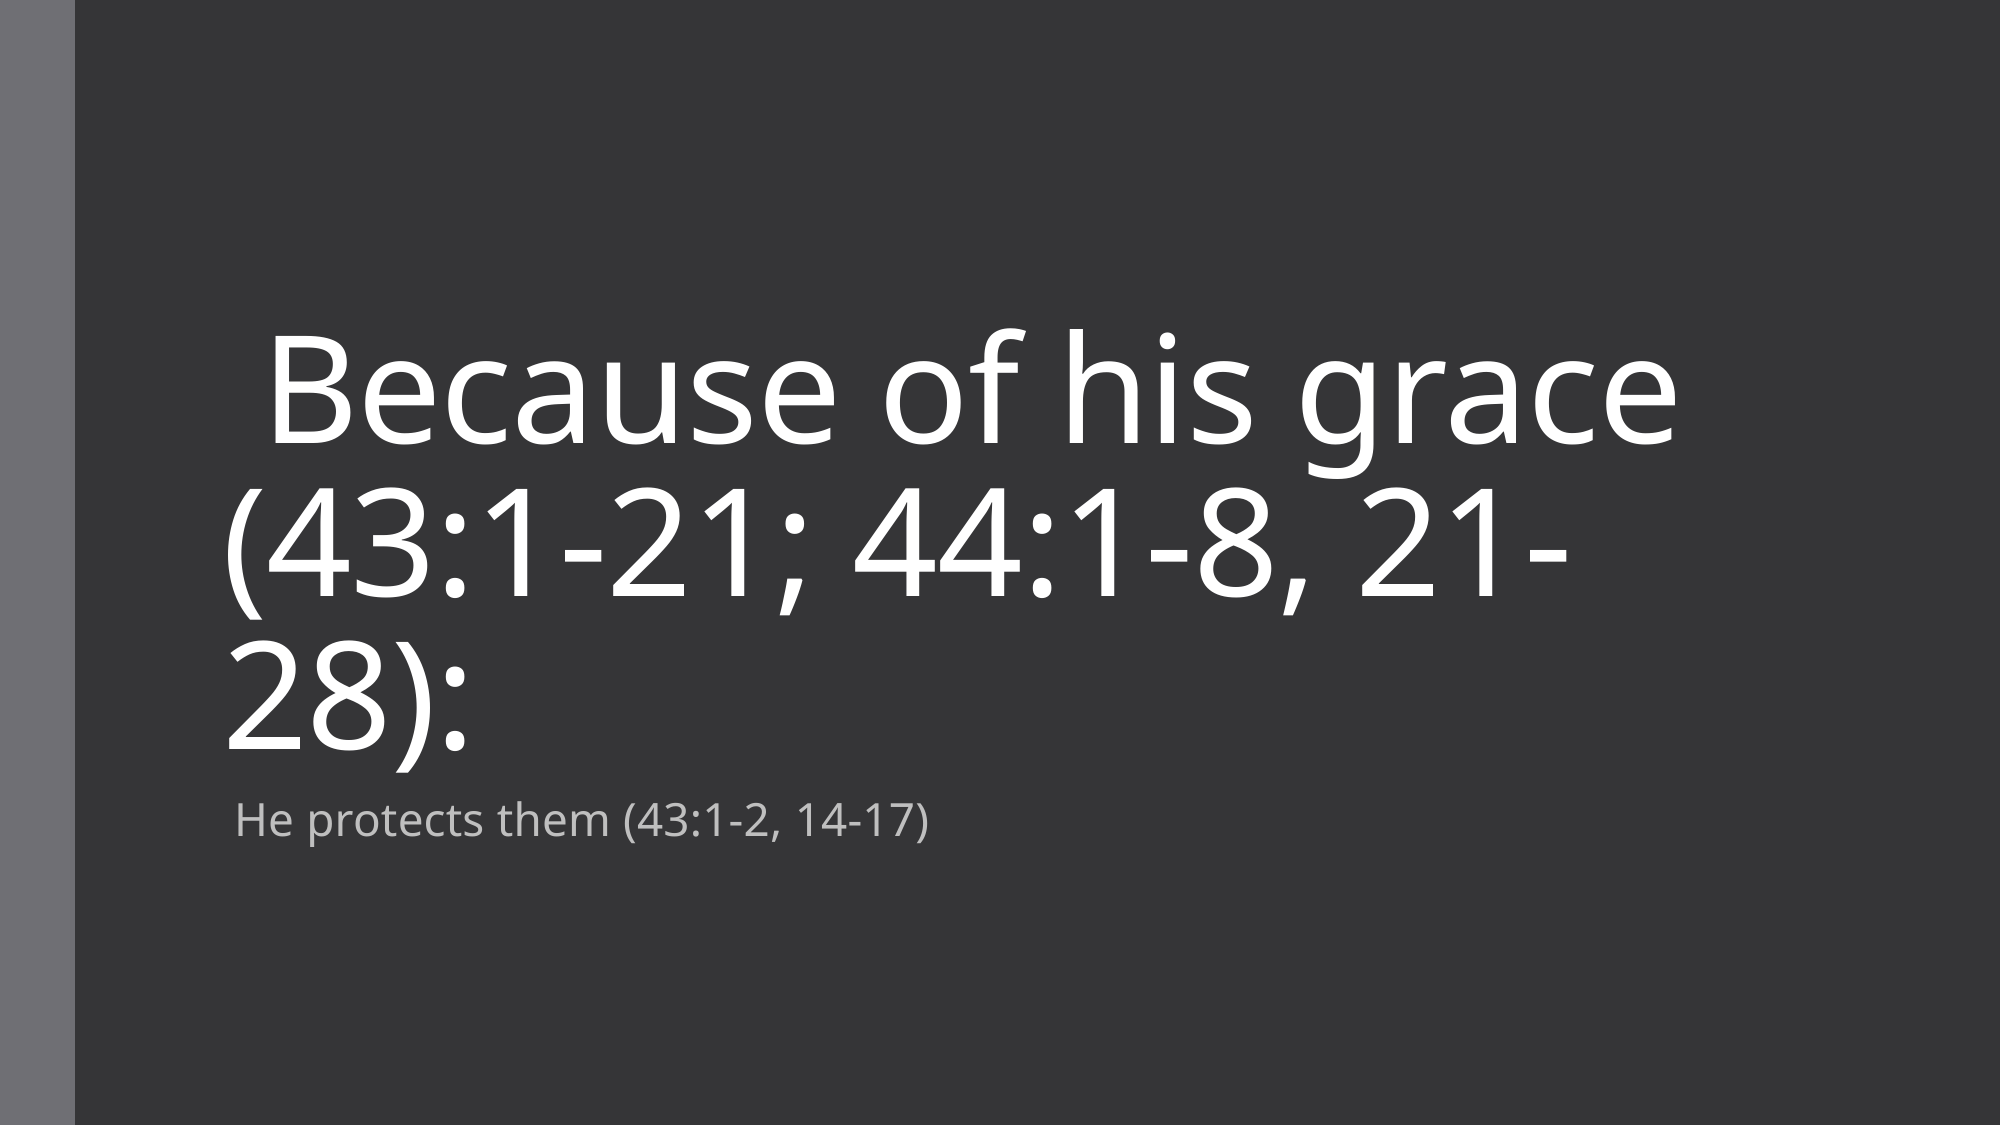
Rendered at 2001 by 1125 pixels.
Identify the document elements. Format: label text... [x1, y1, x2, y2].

subtitle He protects them (43:1-2, 14-17) [206, 787, 1752, 1066]
title Because of his grace (43:1-21; 44:1-8, 21-28): [206, 124, 1752, 787]
